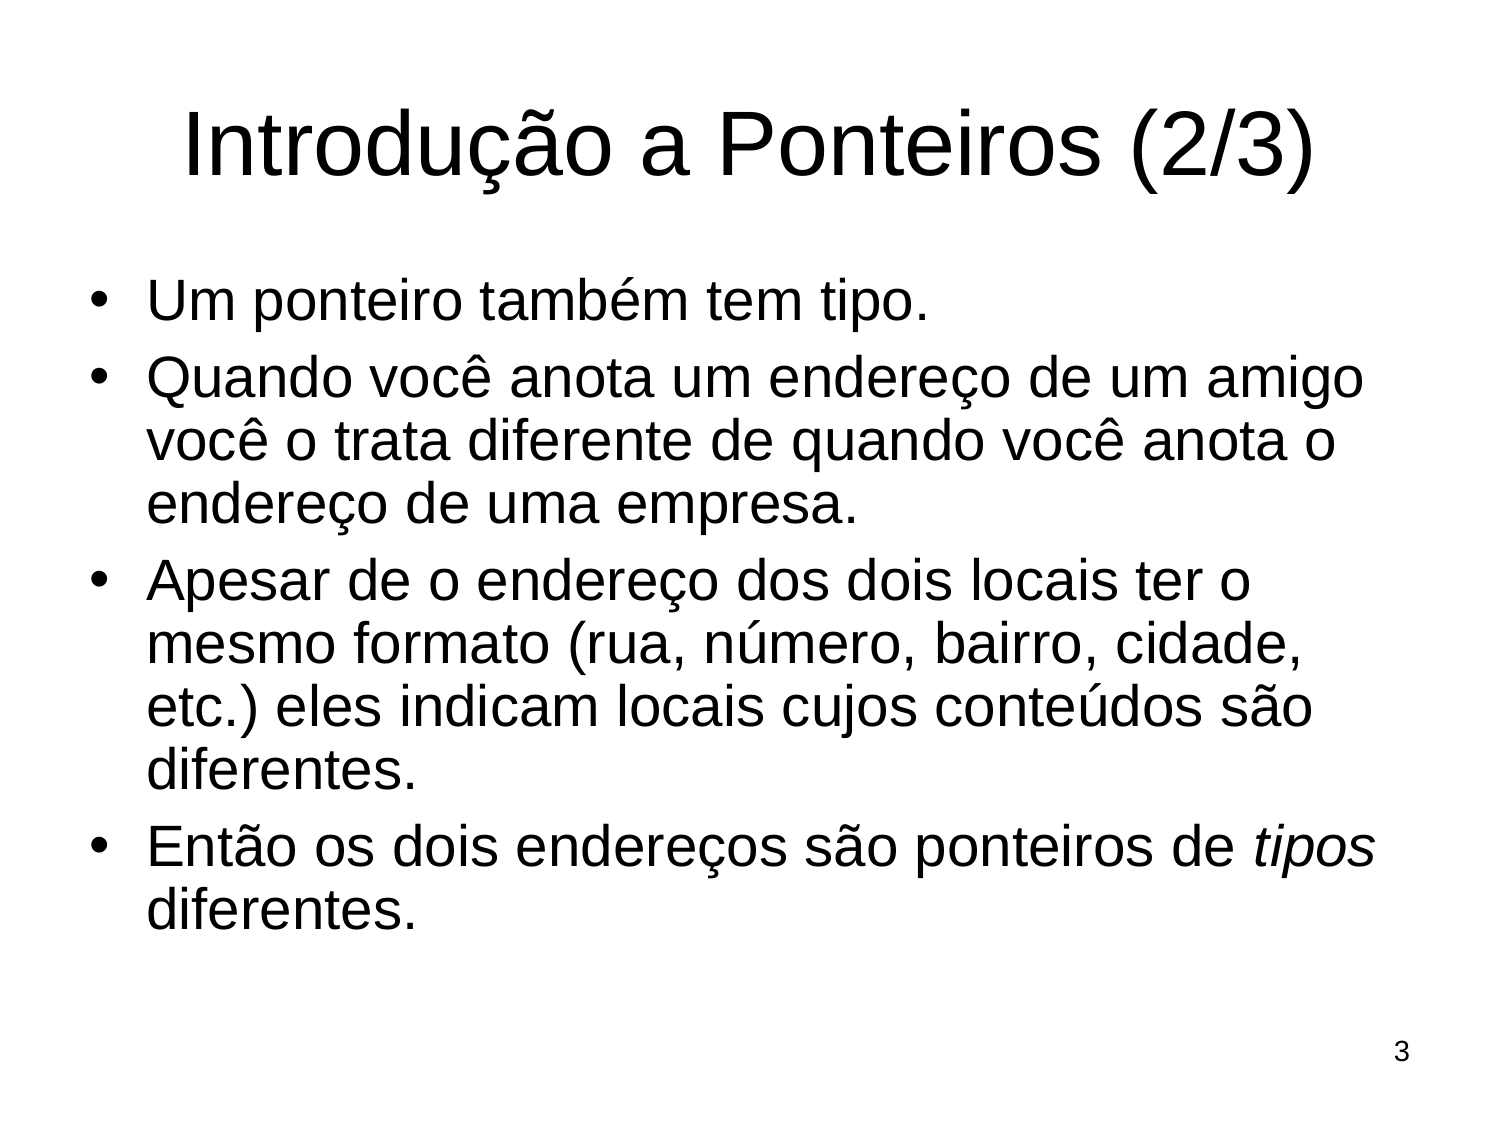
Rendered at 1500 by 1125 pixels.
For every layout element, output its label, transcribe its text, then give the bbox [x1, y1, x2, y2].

title Introdução a Ponteiros (2/3) [75, 45, 1426, 233]
list Um ponteiro também tem tipo. Quando você anota um endereço de um amigo você o trata diferente de quando você anota o endereço de uma empresa. Apesar de o endereço dos dois locais ter o mesmo formato (rua, número, bairro, cidade, etc.) eles indicam locais cujos conteúdos são diferentes. Então os dois endereços são ponteiros de tipos diferentes. [75, 262, 1426, 1005]
